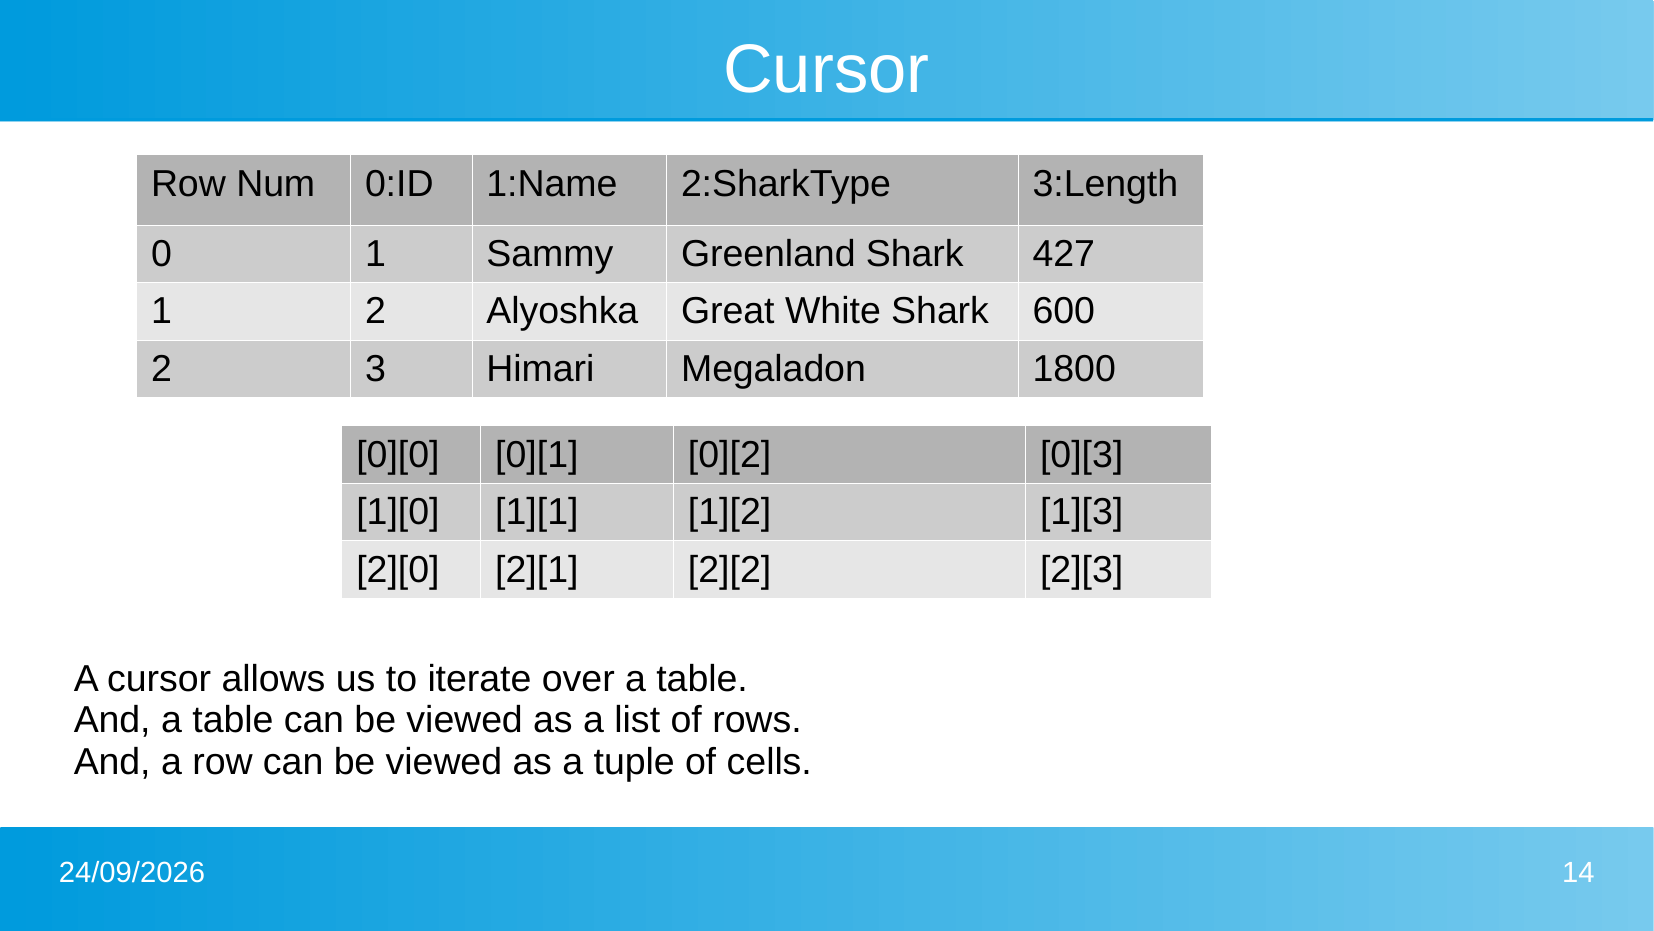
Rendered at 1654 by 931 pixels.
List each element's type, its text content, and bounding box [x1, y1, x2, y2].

table_header [0][1] [481, 426, 673, 483]
table_cell Sammy [473, 226, 666, 282]
table_cell 1 [351, 226, 472, 282]
table_cell 1800 [1019, 341, 1203, 397]
table_cell [1][2] [674, 484, 1025, 540]
title Cursor [59, 29, 1595, 108]
table_cell [2][2] [674, 541, 1025, 598]
table_cell [1][0] [342, 484, 480, 540]
table_header [0][0] [342, 426, 480, 483]
table_header 3:Length [1019, 155, 1203, 225]
table_cell Himari [473, 341, 666, 397]
table_header [0][2] [674, 426, 1025, 483]
table_cell Alyoshka [473, 283, 666, 340]
table_cell 2 [351, 283, 472, 340]
table_cell 2 [137, 341, 350, 397]
table_cell [1][3] [1026, 484, 1211, 540]
table_cell [2][0] [342, 541, 480, 598]
table_header 1:Name [473, 155, 666, 225]
text_box A cursor allows us to iterate over a table. And, a table can be viewed as a list of rows. And, a row can be viewed as a tuple of cells. [59, 649, 916, 833]
table_cell [1][1] [481, 484, 673, 540]
table_cell 0 [137, 226, 350, 282]
table_cell [2][1] [481, 541, 673, 598]
table_header 2:SharkType [667, 155, 1018, 225]
table_header Row Num [137, 155, 350, 225]
table_header 0:ID [351, 155, 472, 225]
table_header [0][3] [1026, 426, 1211, 483]
table_cell [2][3] [1026, 541, 1211, 598]
table_cell Great White Shark [667, 283, 1018, 340]
table_cell 427 [1019, 226, 1203, 282]
table_cell Megaladon [667, 341, 1018, 397]
table_cell 1 [137, 283, 350, 340]
table_cell Greenland Shark [667, 226, 1018, 282]
table_cell 600 [1019, 283, 1203, 340]
table_cell 3 [351, 341, 472, 397]
